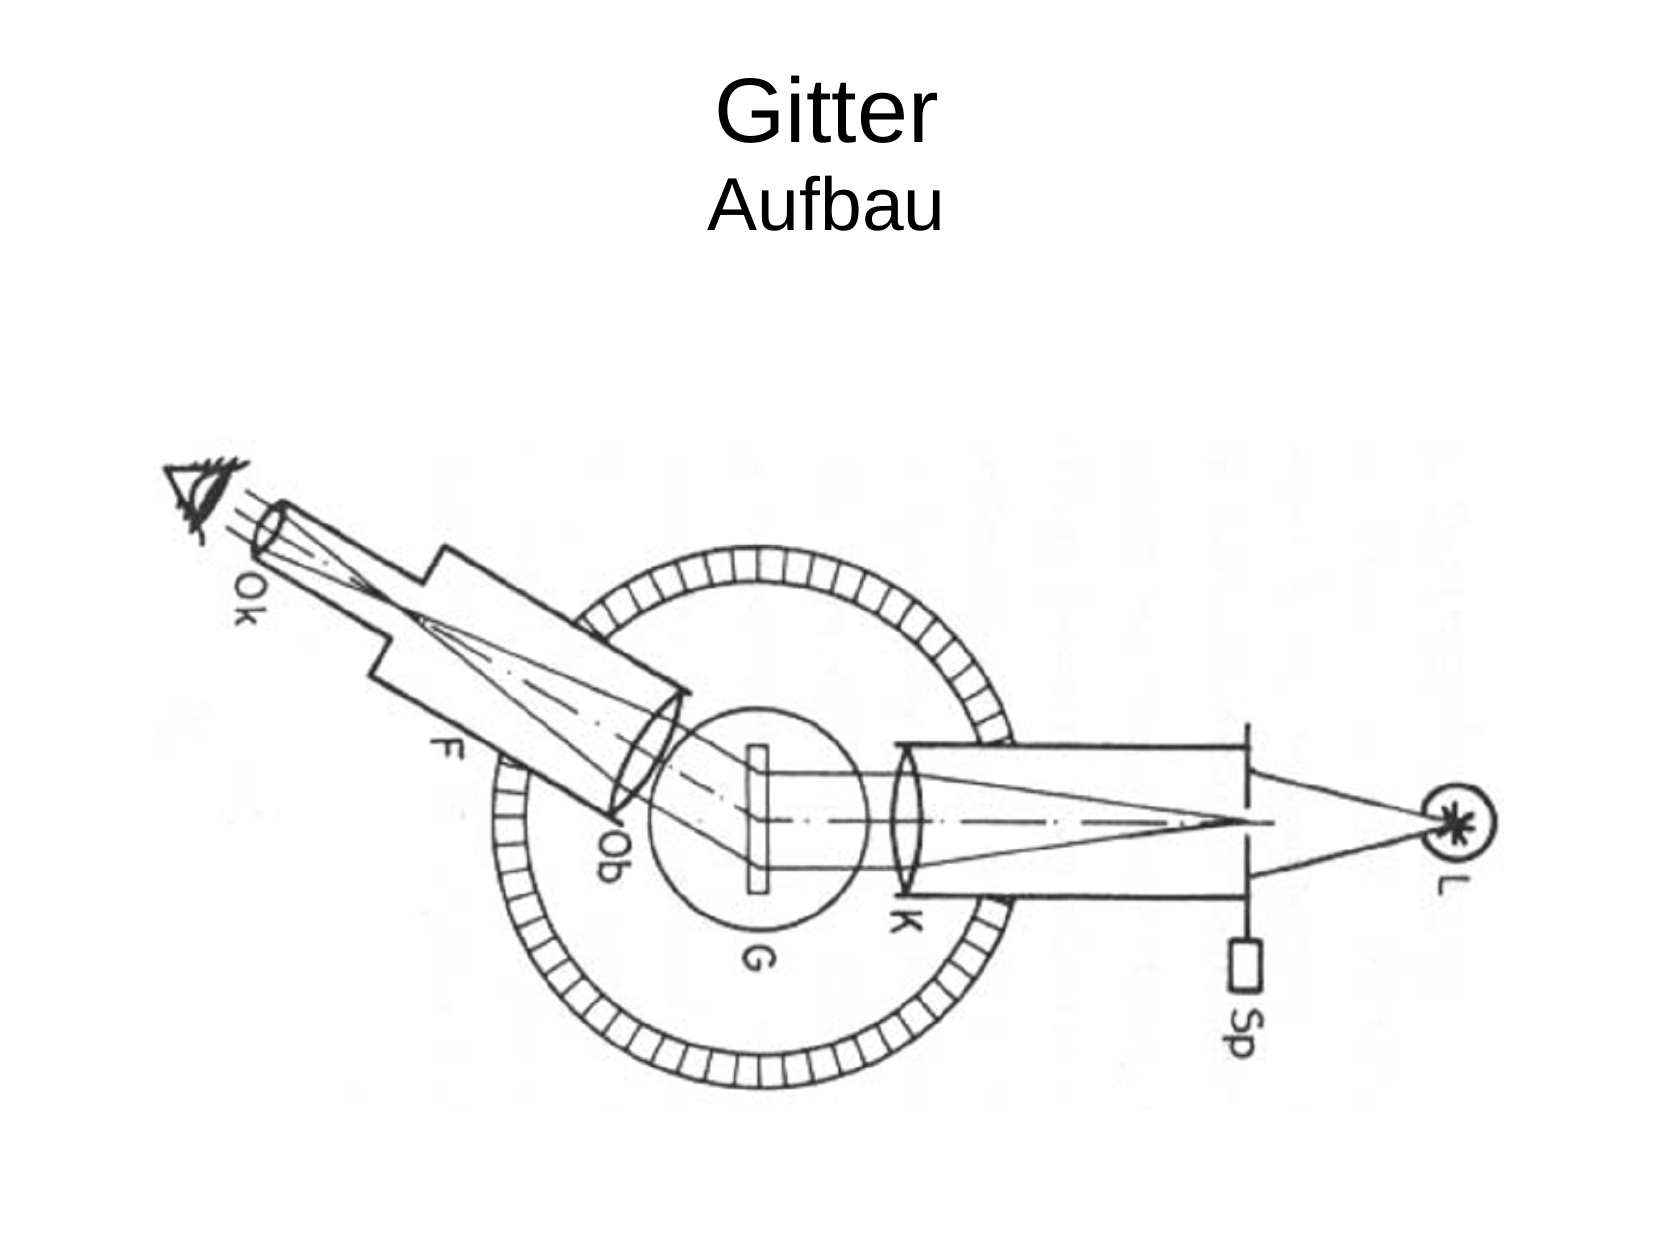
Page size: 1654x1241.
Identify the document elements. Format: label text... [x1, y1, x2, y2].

title Gitter Aufbau [82, 49, 1571, 257]
picture [153, 436, 1504, 1111]
